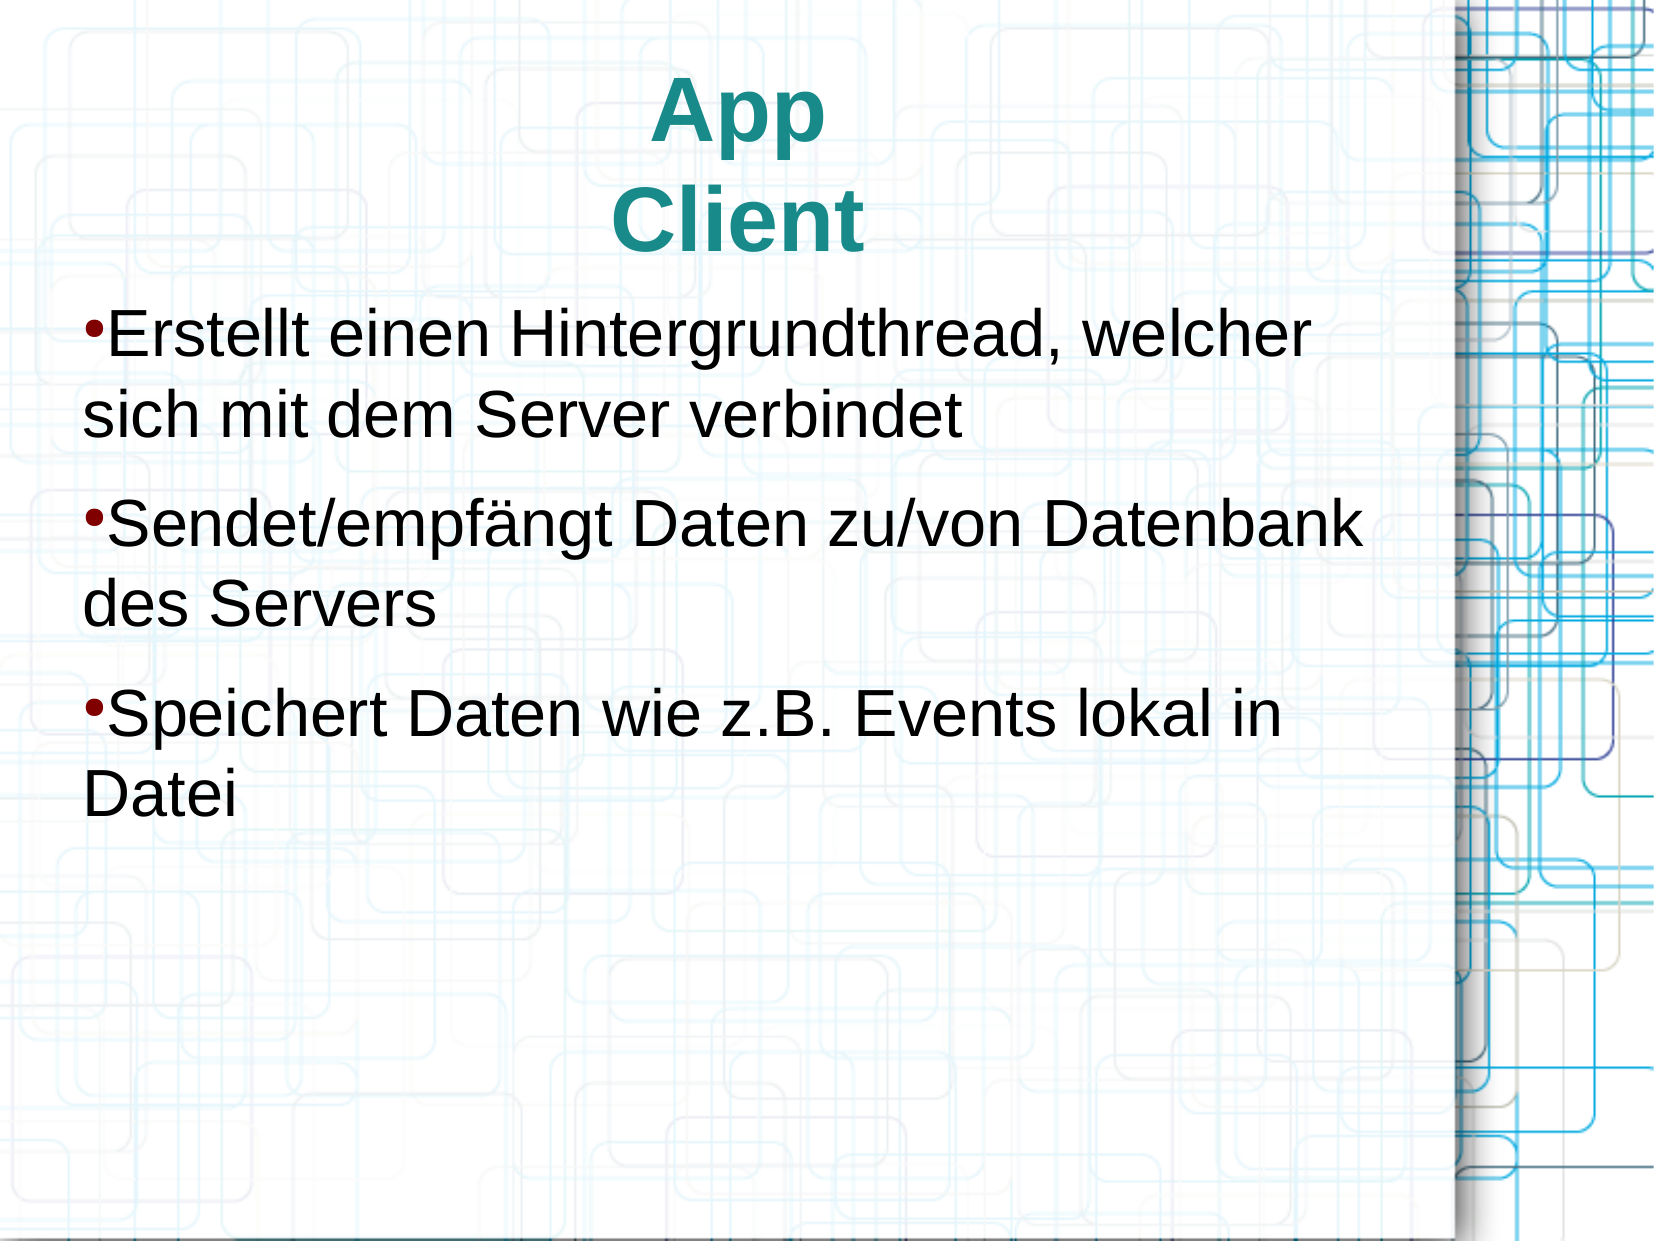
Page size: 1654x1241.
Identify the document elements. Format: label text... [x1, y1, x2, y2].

list Erstellt einen Hintergrundthread, welcher sich mit dem Server verbindet Sendet/empfängt Daten zu/von Datenbank des Servers Speichert Daten wie z.B. Events lokal in Datei [82, 290, 1418, 1109]
title App Client [59, 49, 1418, 257]
